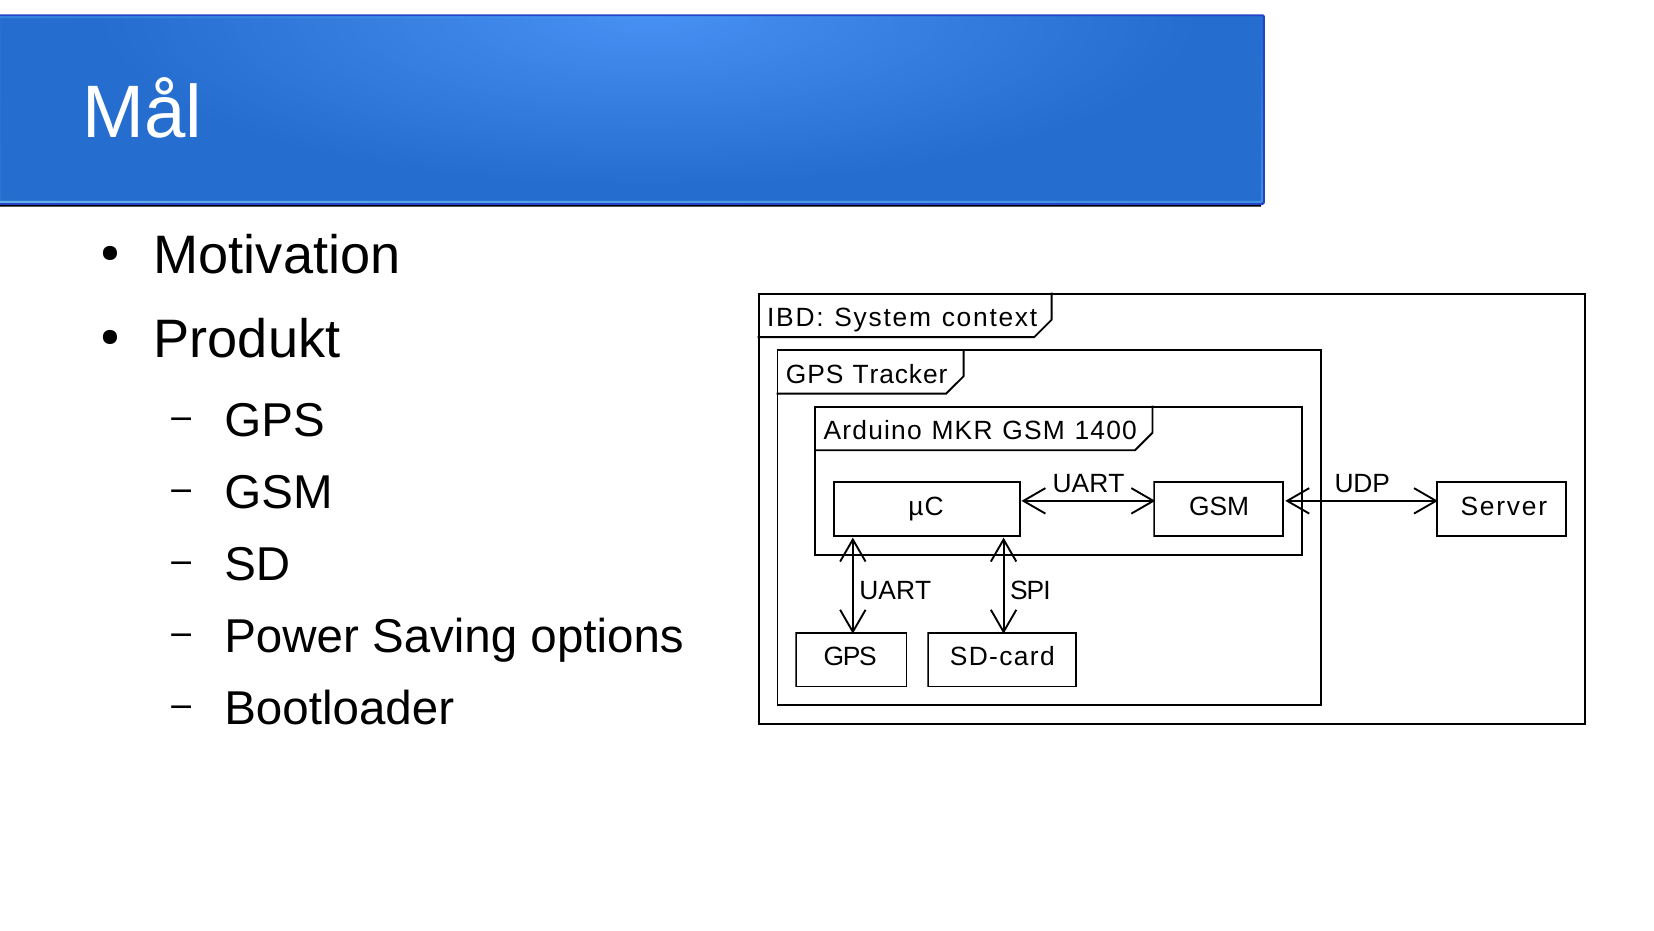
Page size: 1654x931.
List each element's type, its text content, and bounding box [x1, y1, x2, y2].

picture [720, 255, 1625, 764]
list Motivation Produkt GPS GSM SD Power Saving options Bootloader [82, 224, 1571, 764]
title Mål [82, 35, 1235, 189]
